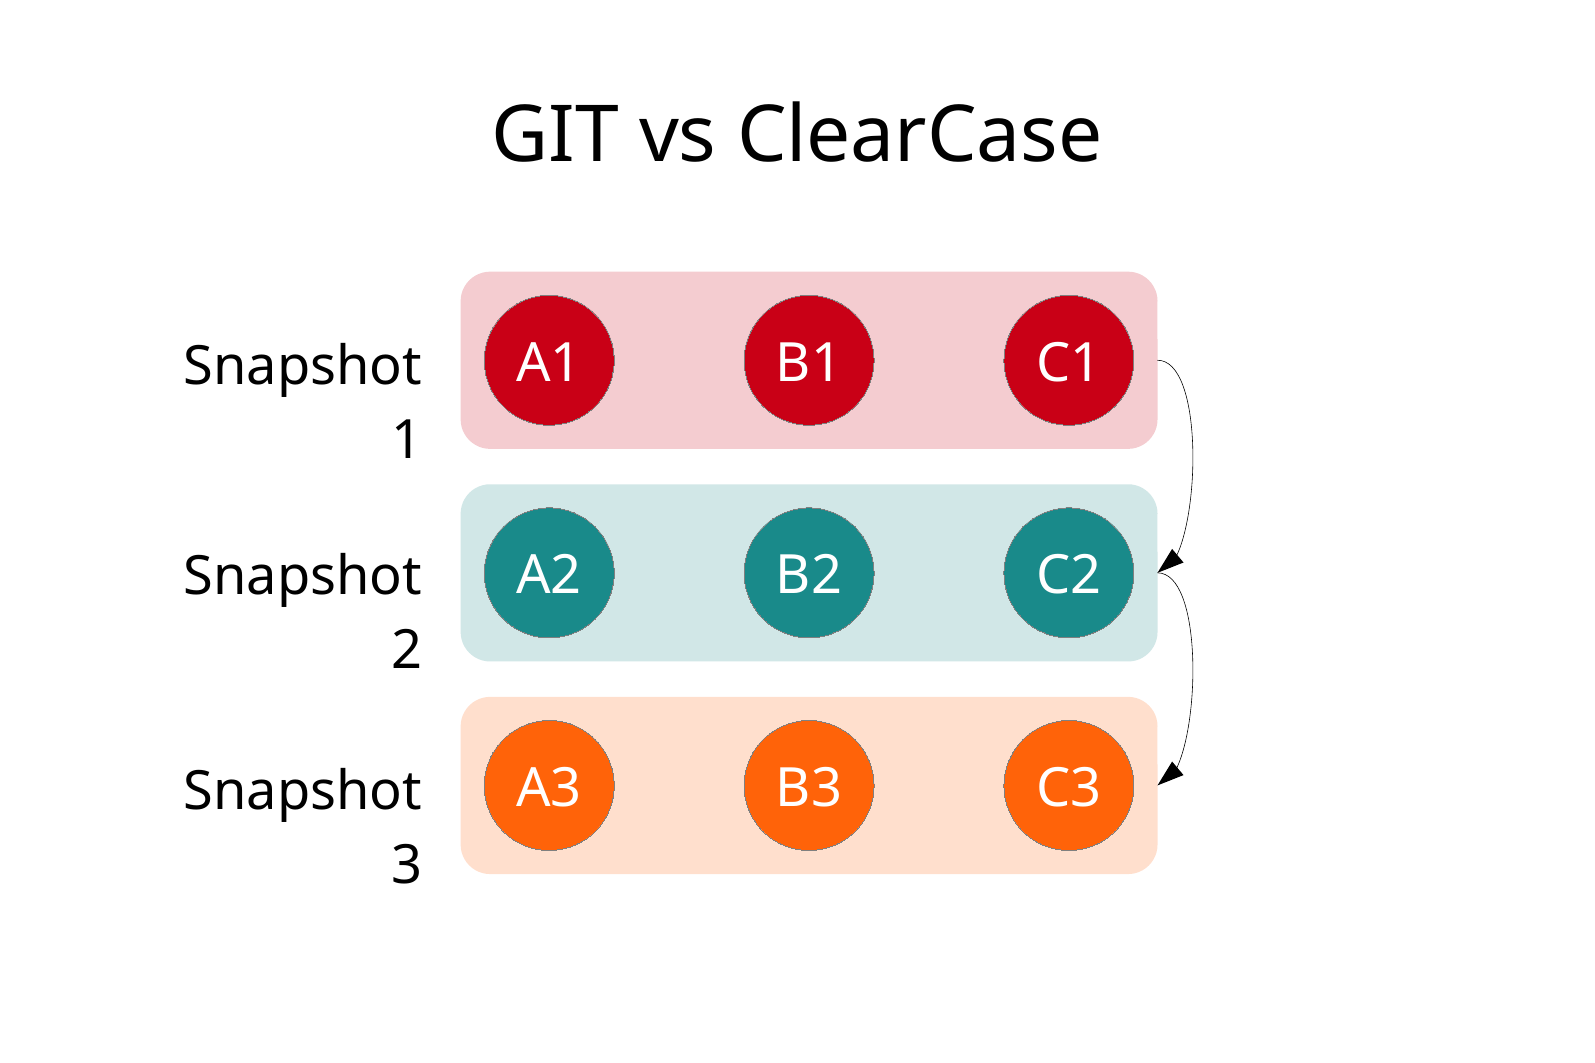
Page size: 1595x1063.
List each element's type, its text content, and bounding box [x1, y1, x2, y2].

text_box Snapshot 1 [129, 318, 438, 404]
text_box C3 [1003, 720, 1134, 851]
title GIT vs ClearCase [79, 42, 1515, 220]
text_box [460, 696, 1158, 875]
text_box A3 [484, 720, 615, 851]
text_box [460, 484, 1158, 662]
text_box Snapshot 2 [129, 529, 438, 615]
text_box C1 [1003, 295, 1134, 426]
text_box A2 [484, 507, 615, 638]
text_box B3 [744, 720, 875, 851]
text_box A1 [484, 295, 615, 426]
text_box B2 [744, 507, 875, 638]
text_box B1 [744, 295, 875, 426]
text_box Snapshot 3 [129, 744, 438, 830]
text_box [460, 271, 1158, 449]
text_box C2 [1003, 507, 1134, 638]
